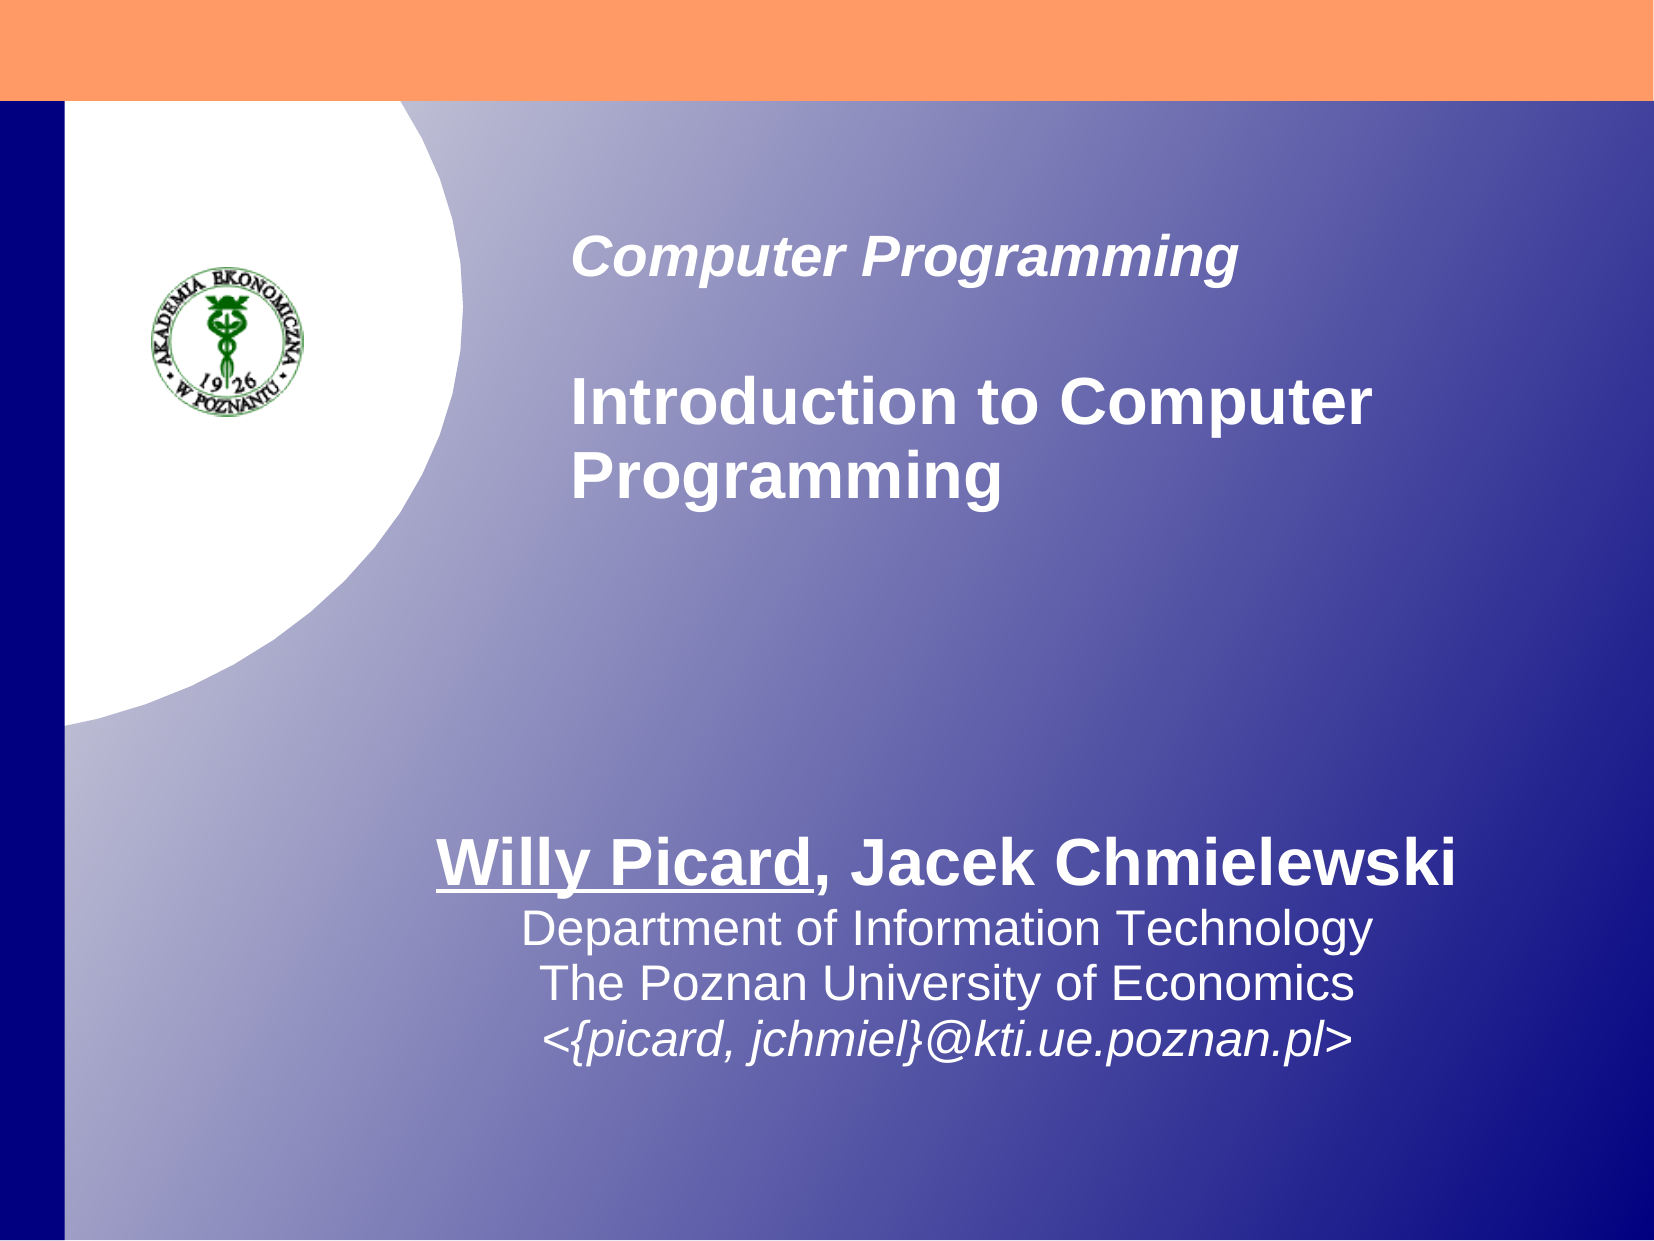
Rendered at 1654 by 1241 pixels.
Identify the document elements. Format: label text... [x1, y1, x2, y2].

picture [151, 267, 304, 417]
title Computer Programming Introduction to Computer Programming [570, 223, 1546, 646]
